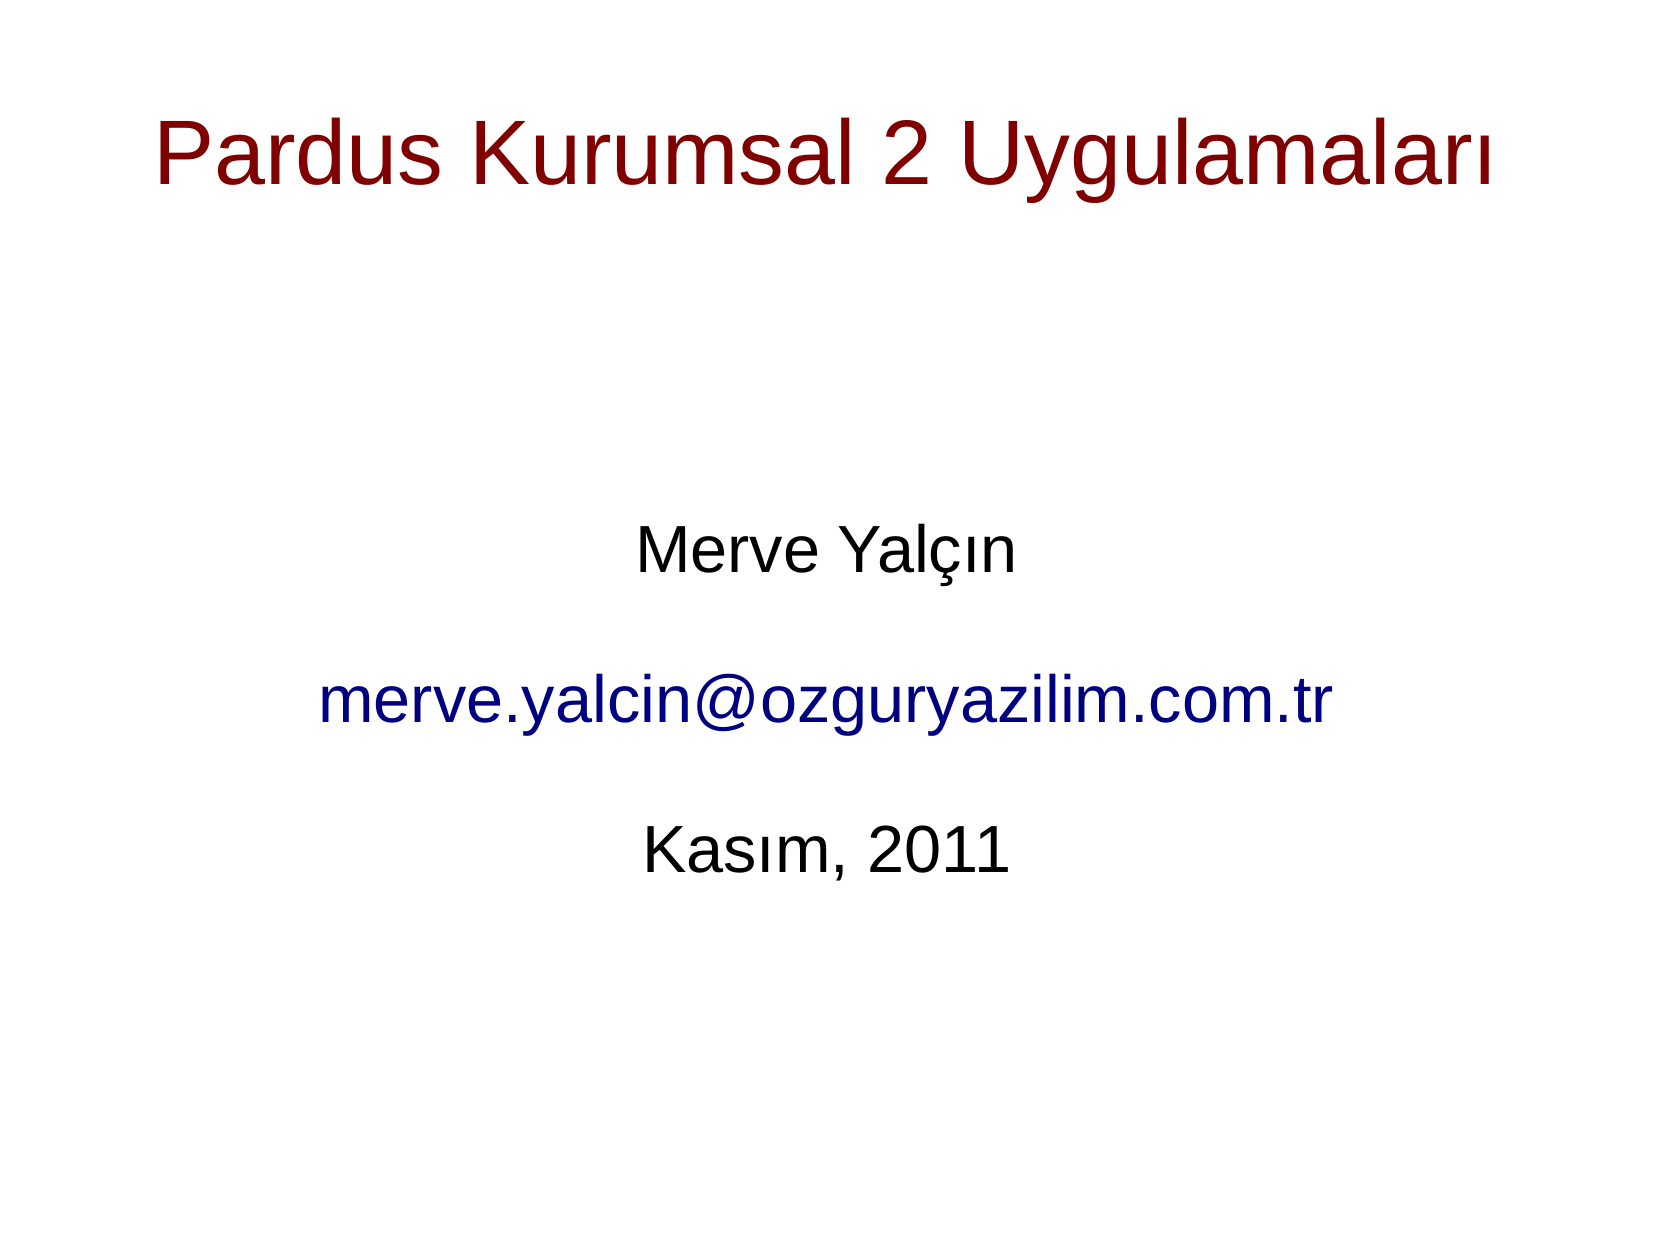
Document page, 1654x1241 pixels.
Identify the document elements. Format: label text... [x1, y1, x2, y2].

subtitle Merve Yalçın merve.yalcin@ozguryazilim.com.tr Kasım, 2011 [82, 290, 1571, 1109]
title Pardus Kurumsal 2 Uygulamaları [82, 49, 1571, 257]
